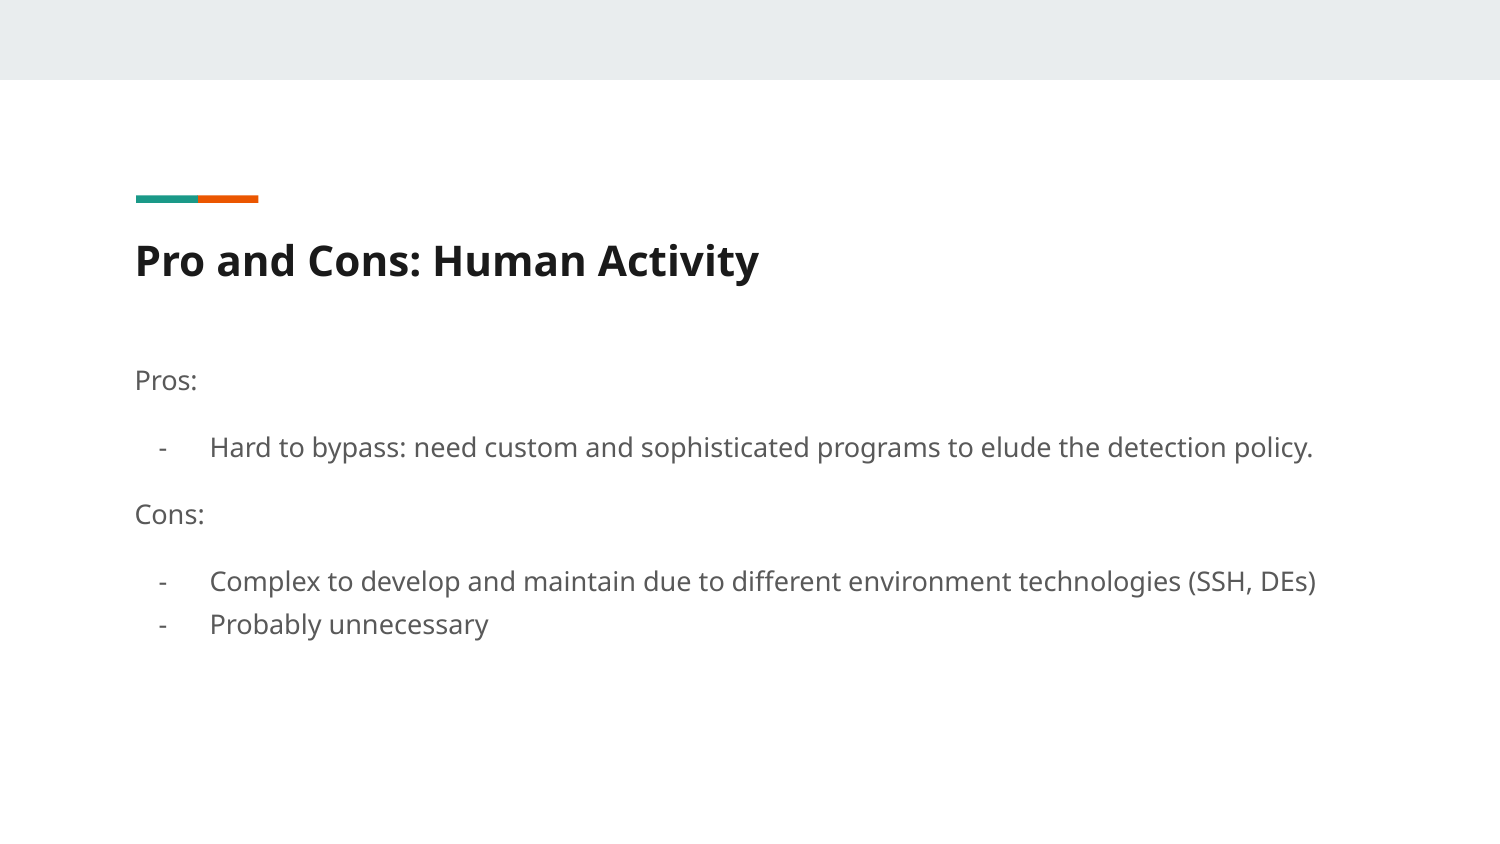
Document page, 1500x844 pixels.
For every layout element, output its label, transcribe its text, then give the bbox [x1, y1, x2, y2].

list Pros: Hard to bypass: need custom and sophisticated programs to elude the detection policy. Cons: Complex to develop and maintain due to different environment technologies (SSH, DEs) Probably unnecessary [119, 341, 1381, 712]
title Pro and Cons: Human Activity [119, 216, 1381, 305]
